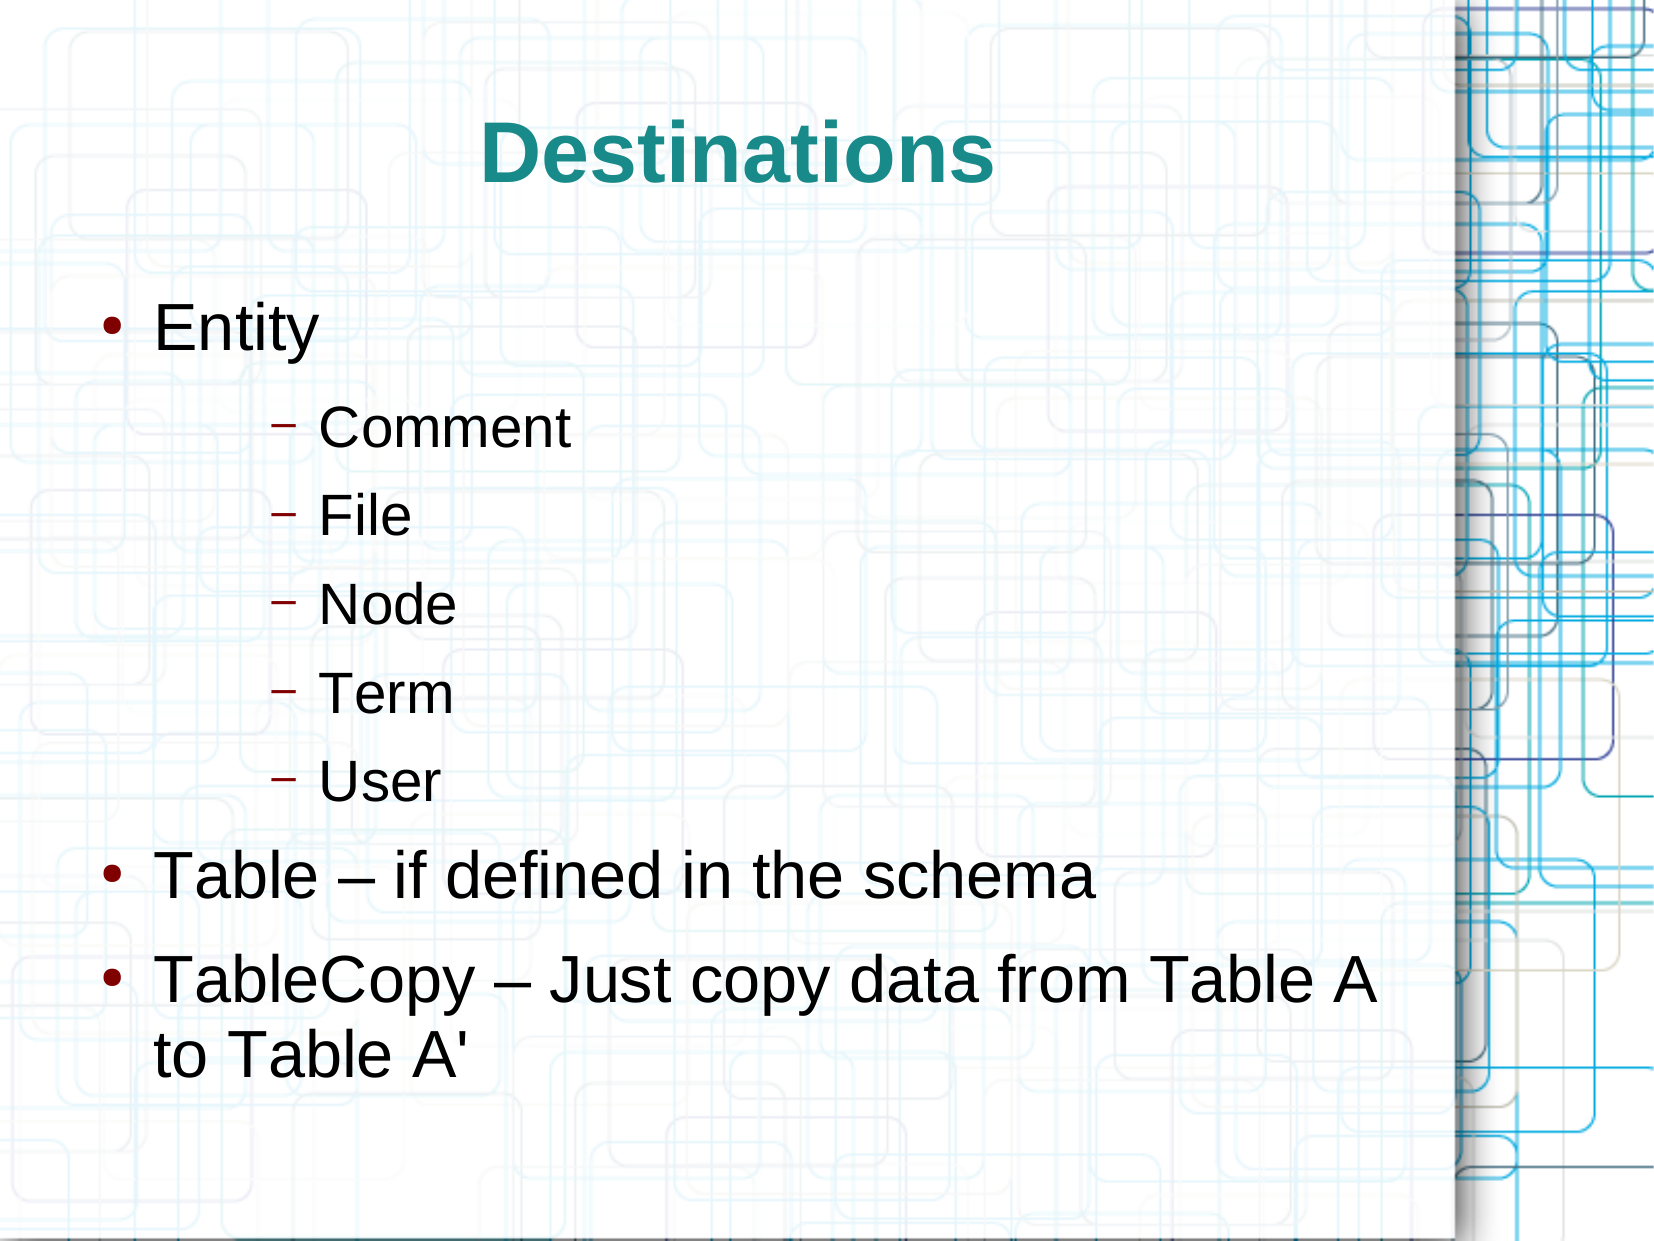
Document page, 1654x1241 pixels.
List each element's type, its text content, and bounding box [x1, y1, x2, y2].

title Destinations [59, 49, 1418, 257]
list Entity Comment File Node Term User Table – if defined in the schema TableCopy – Just copy data from Table A to Table A' [82, 290, 1418, 1109]
picture [0, 0, 1654, 1241]
